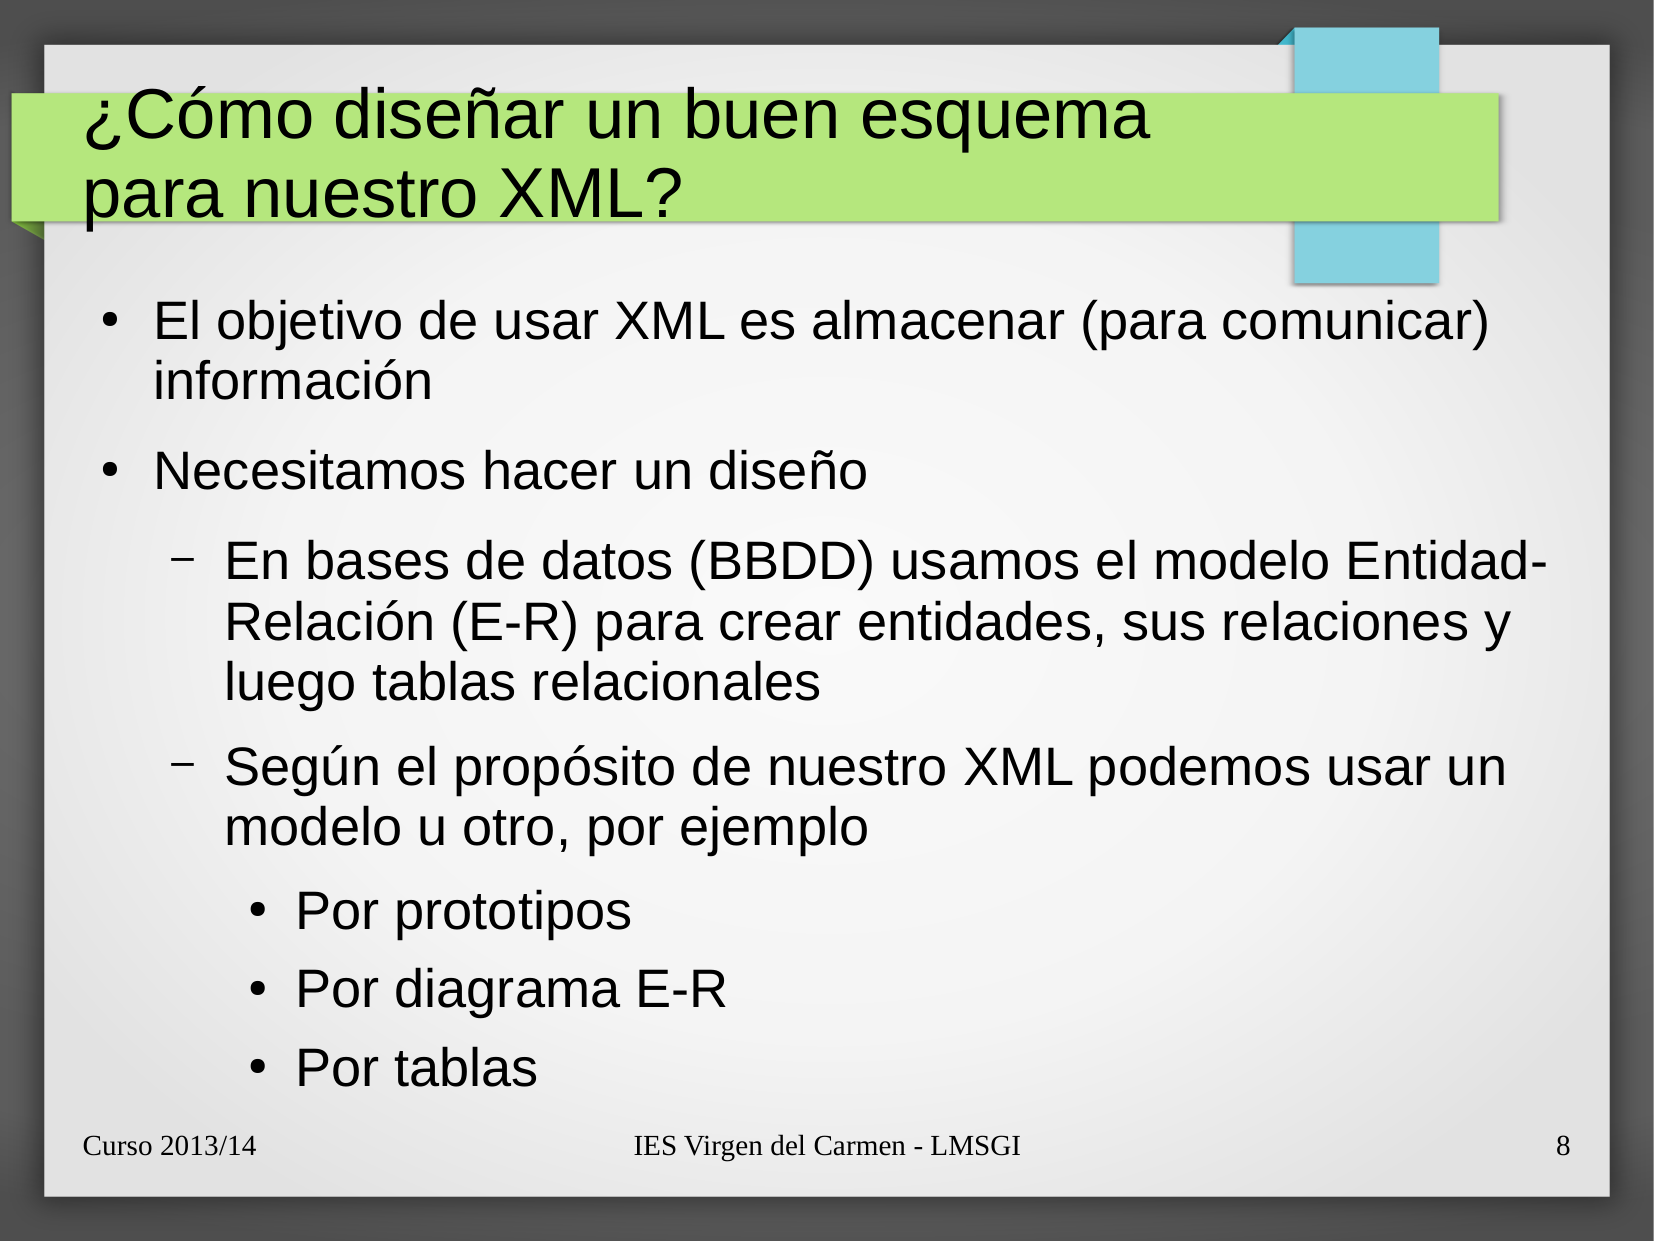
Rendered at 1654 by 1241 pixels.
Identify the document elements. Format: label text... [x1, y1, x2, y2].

title ¿Cómo diseñar un buen esquema para nuestro XML? [82, 74, 1264, 233]
picture [0, 0, 1654, 1241]
list El objetivo de usar XML es almacenar (para comunicar) información Necesitamos hacer un diseño En bases de datos (BBDD) usamos el modelo Entidad-Relación (E-R) para crear entidades, sus relaciones y luego tablas relacionales Según el propósito de nuestro XML podemos usar un modelo u otro, por ejemplo Por prototipos Por diagrama E-R Por tablas [82, 290, 1571, 1151]
